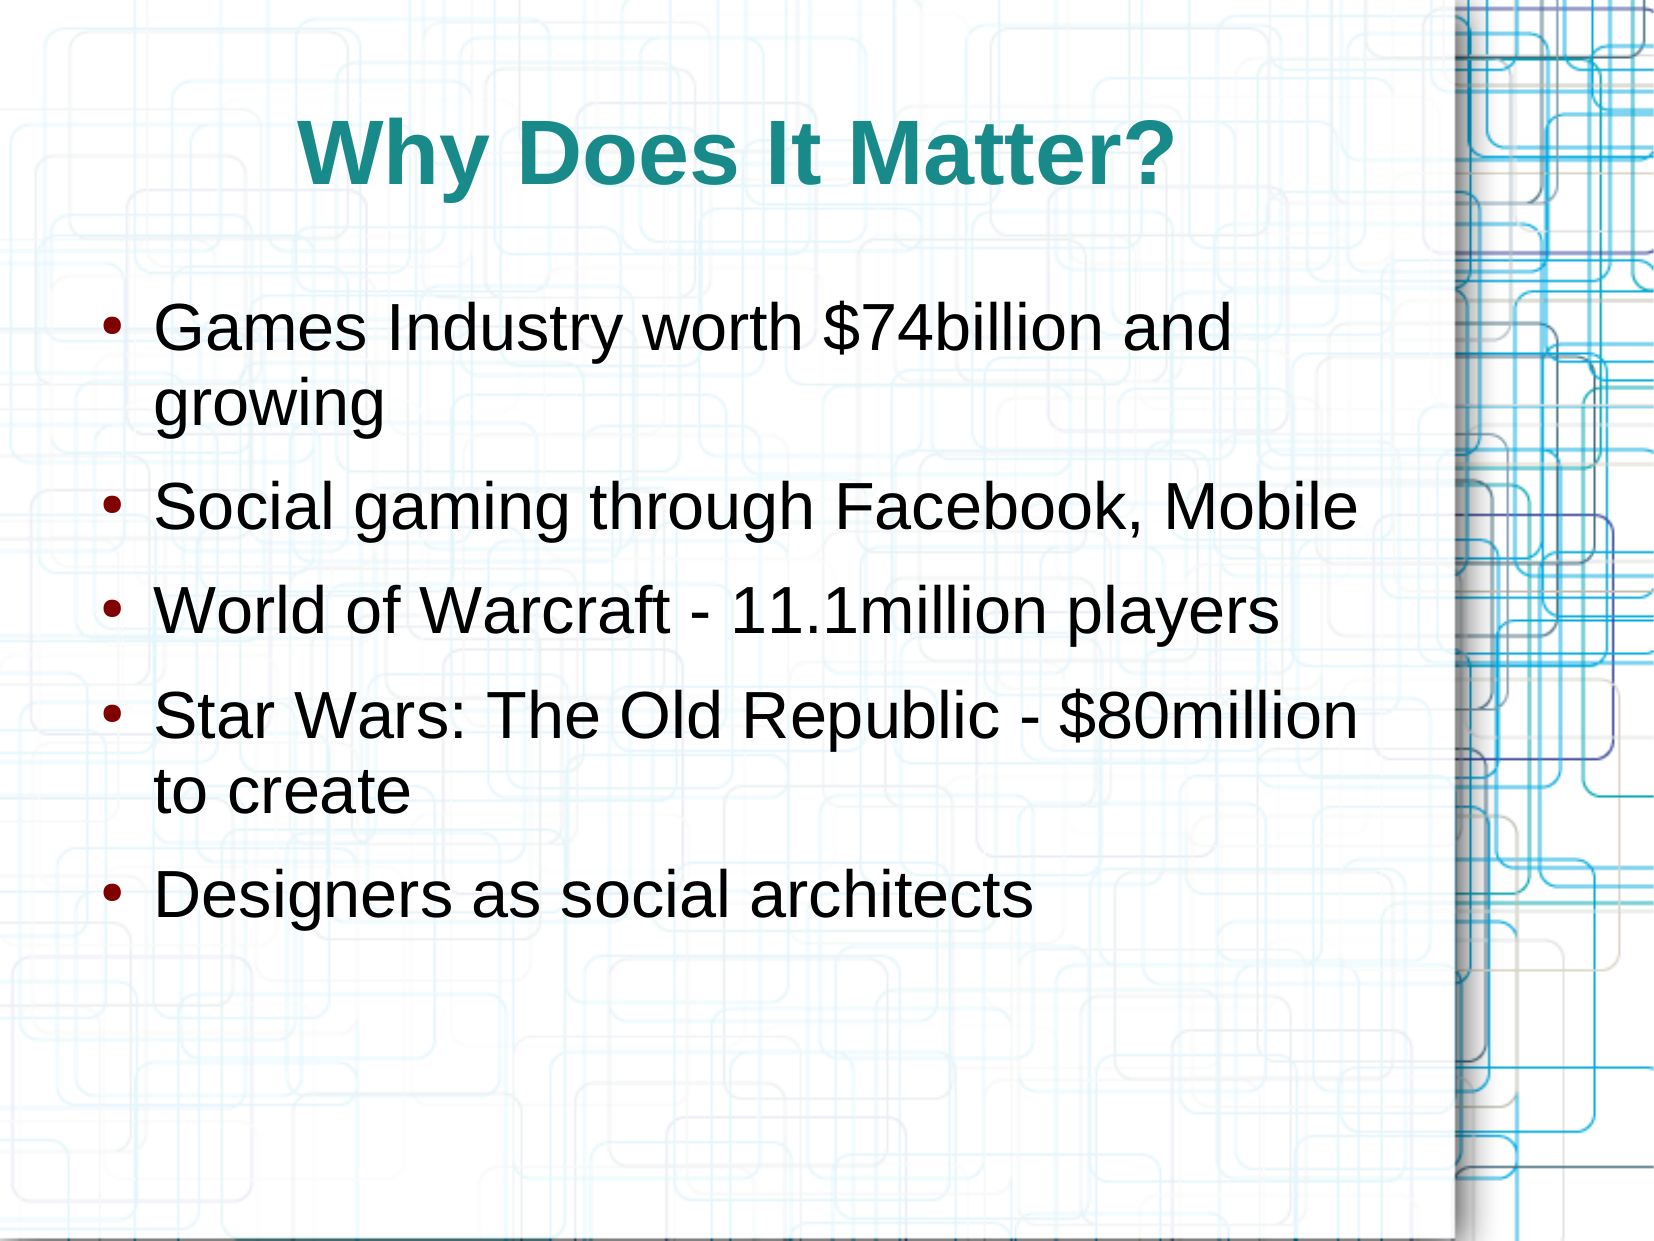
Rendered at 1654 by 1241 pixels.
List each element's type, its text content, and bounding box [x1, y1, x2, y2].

list Games Industry worth $74billion and growing Social gaming through Facebook, Mobile World of Warcraft - 11.1million players Star Wars: The Old Republic - $80million to create Designers as social architects [82, 290, 1418, 1109]
picture [0, 0, 1654, 1241]
title Why Does It Matter? [59, 49, 1418, 257]
